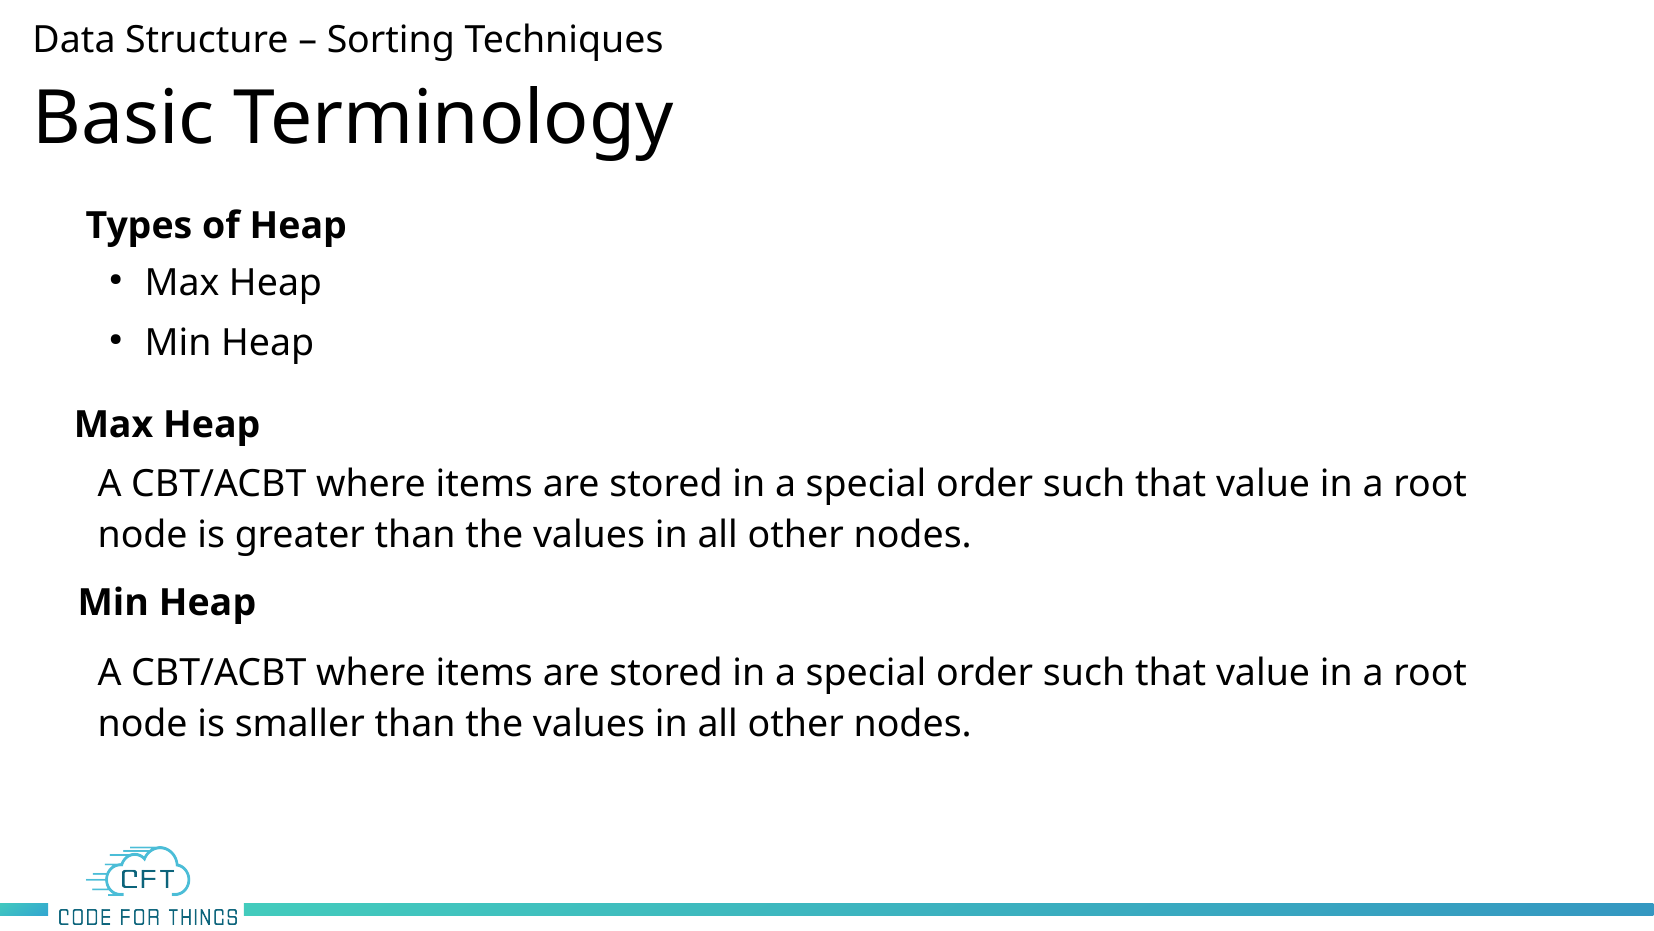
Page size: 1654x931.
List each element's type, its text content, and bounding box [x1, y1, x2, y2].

text_box Max Heap [23, 389, 298, 449]
text_box A CBT/ACBT where items are stored in a special order such that value in a root node is smaller than the values in all other nodes. [82, 637, 1539, 759]
text_box Types of Heap [70, 191, 398, 250]
title Data Structure – Sorting Techniques Basic Terminology [32, 12, 1184, 166]
text_box Max Heap [94, 248, 348, 307]
text_box Min Heap [17, 567, 308, 626]
text_box Min Heap [94, 307, 337, 367]
picture [59, 846, 237, 925]
text_box A CBT/ACBT where items are stored in a special order such that value in a root node is greater than the values in all other nodes. [82, 448, 1539, 556]
